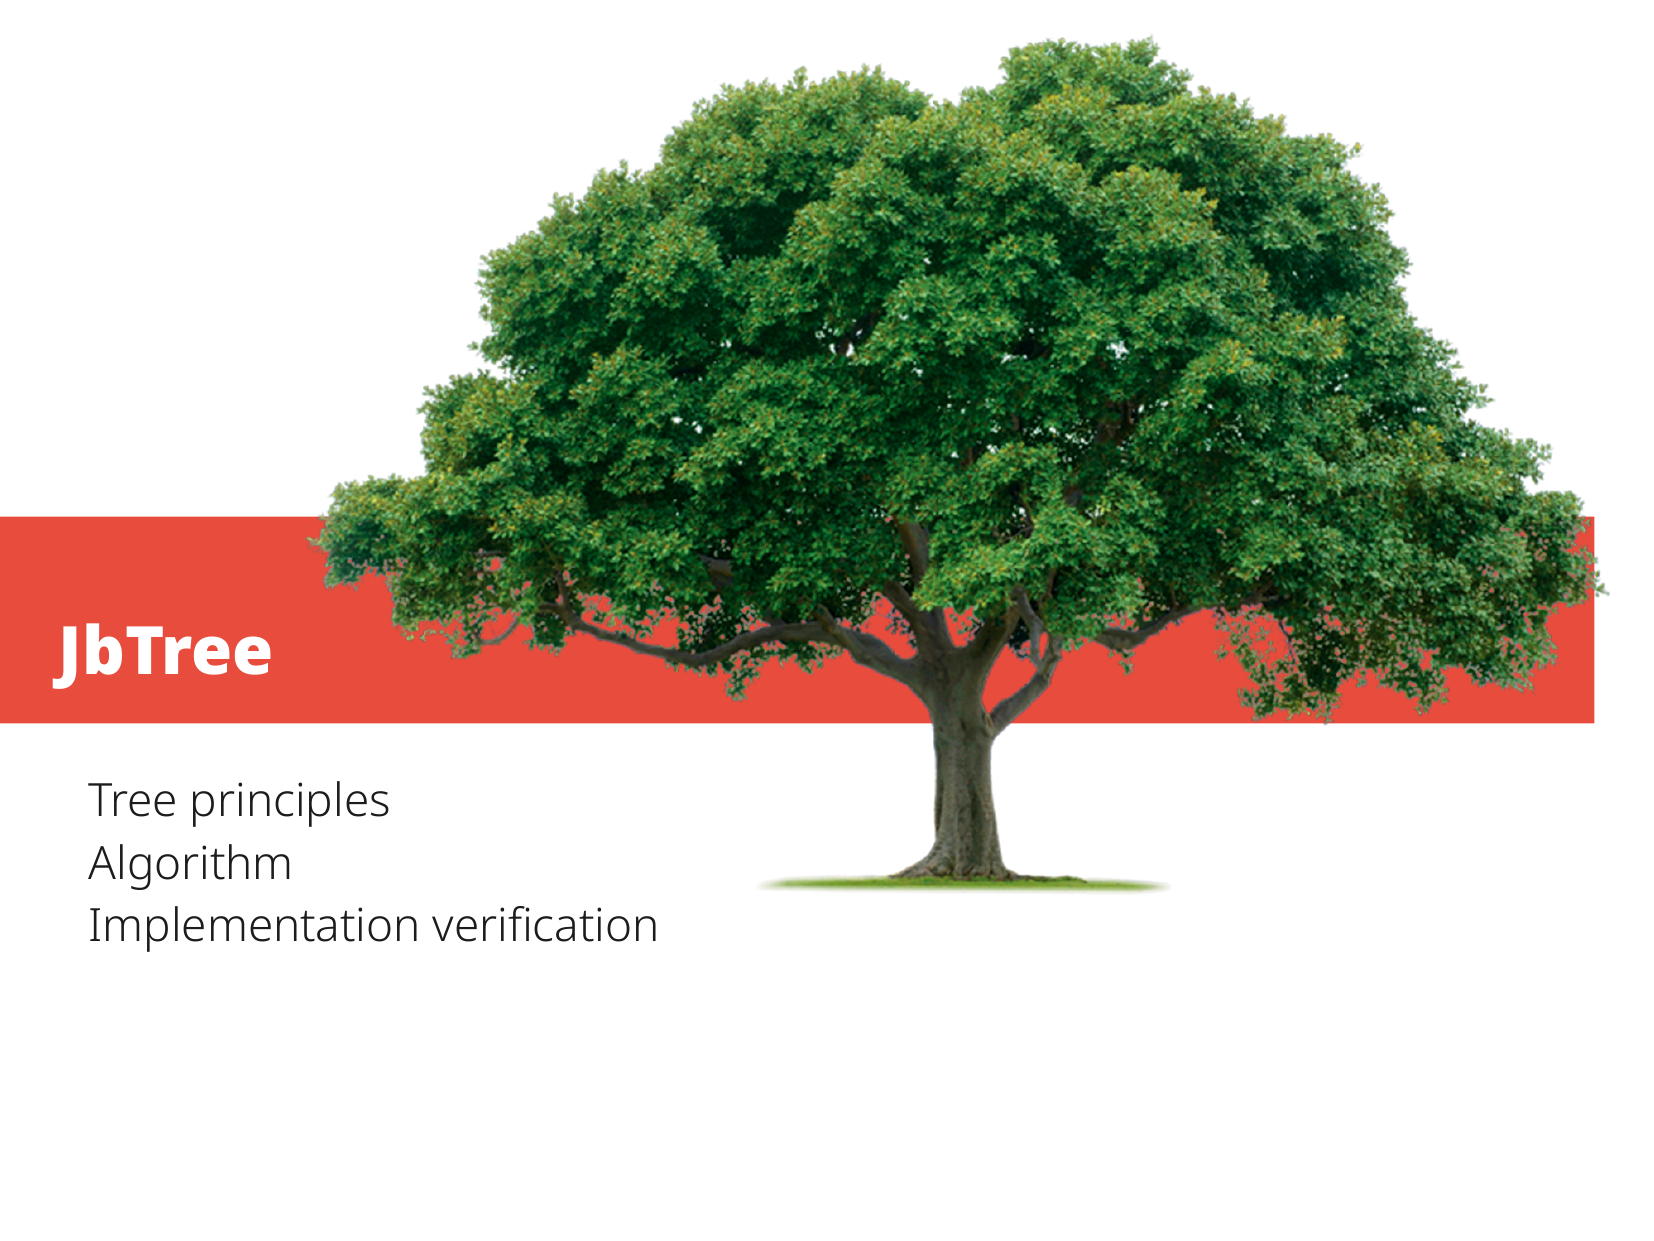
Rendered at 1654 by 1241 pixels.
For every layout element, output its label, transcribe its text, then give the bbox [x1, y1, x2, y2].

picture [132, 0, 1654, 895]
subtitle Tree principles Algorithm Implementation verification [88, 767, 1595, 1182]
title JbTree [59, 546, 132, 694]
